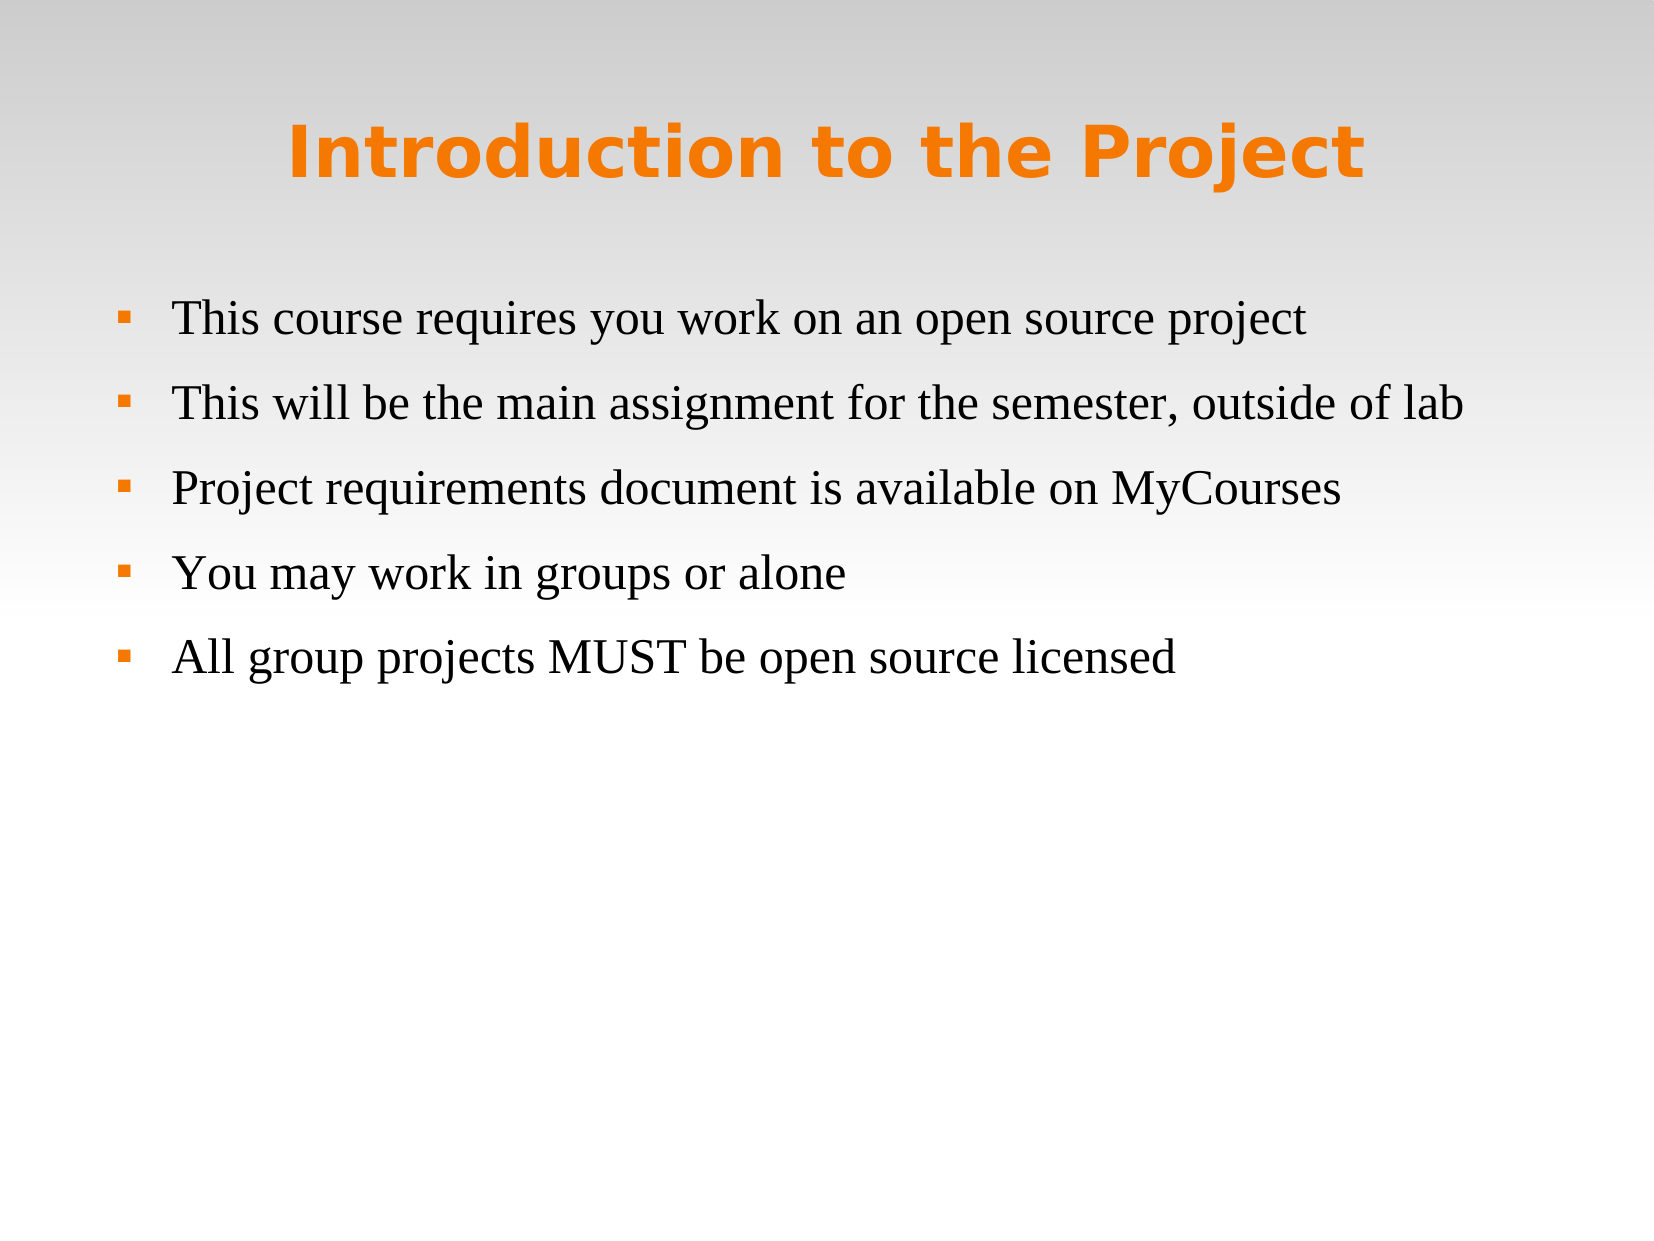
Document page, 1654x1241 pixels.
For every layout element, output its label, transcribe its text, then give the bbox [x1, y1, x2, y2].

list This course requires you work on an open source project This will be the main assignment for the semester, outside of lab Project requirements document is available on MyCourses You may work in groups or alone All group projects MUST be open source licensed [82, 290, 1571, 1109]
title Introduction to the Project [82, 49, 1571, 257]
